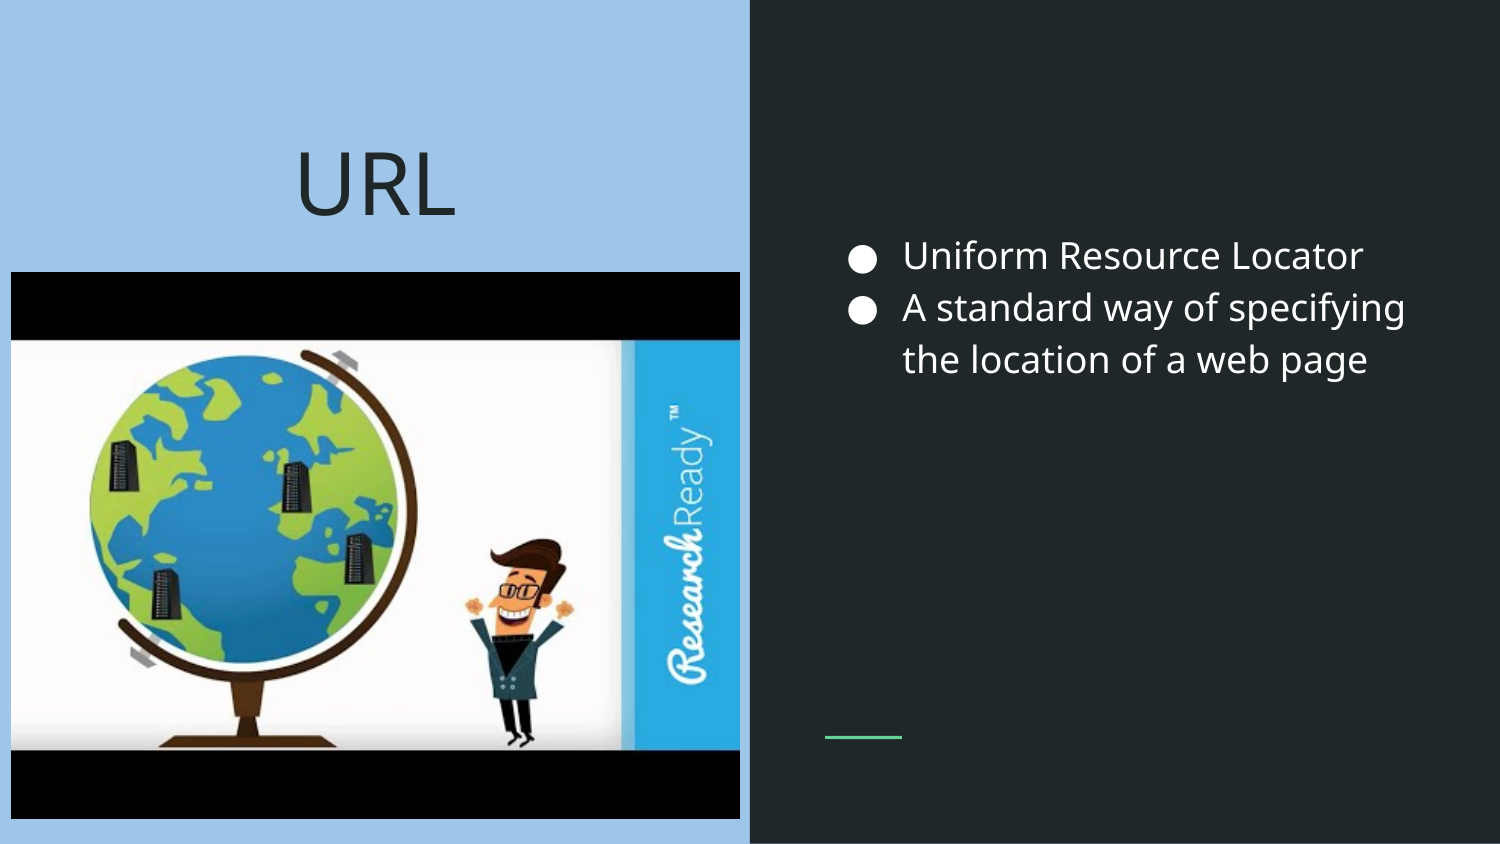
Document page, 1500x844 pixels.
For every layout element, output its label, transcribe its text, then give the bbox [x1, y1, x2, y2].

list Uniform Resource Locator A standard way of specifying the location of a web page [812, 0, 1442, 607]
title URL [43, 0, 708, 248]
picture [11, 272, 740, 819]
